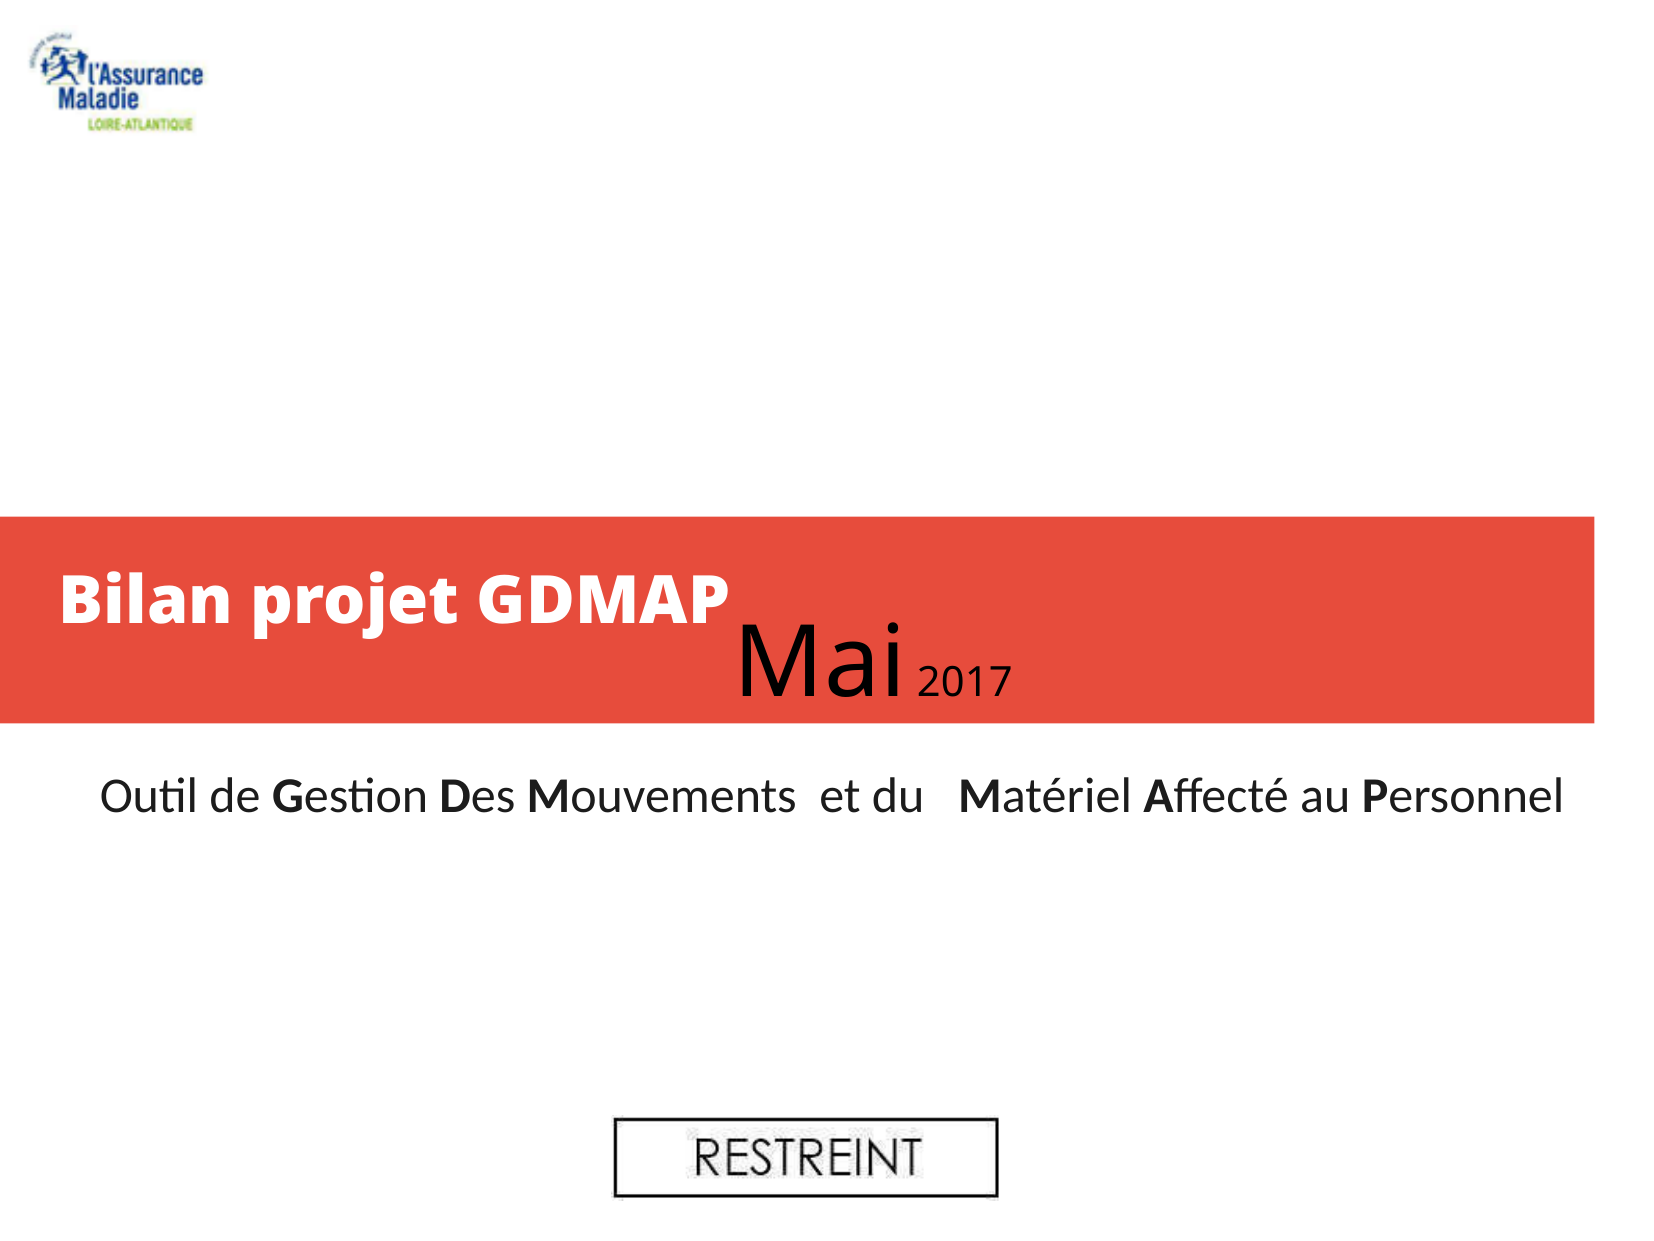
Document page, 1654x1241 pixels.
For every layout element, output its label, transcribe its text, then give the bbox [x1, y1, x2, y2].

subtitle Outil de Gestion Des Mouvements et du Matériel Affecté au Personnel [88, 767, 1595, 1182]
text_box Mai 2017 [718, 581, 988, 723]
picture [611, 1115, 1002, 1201]
title Bilan projet GDMAP [59, 495, 1595, 643]
picture [17, 24, 226, 150]
